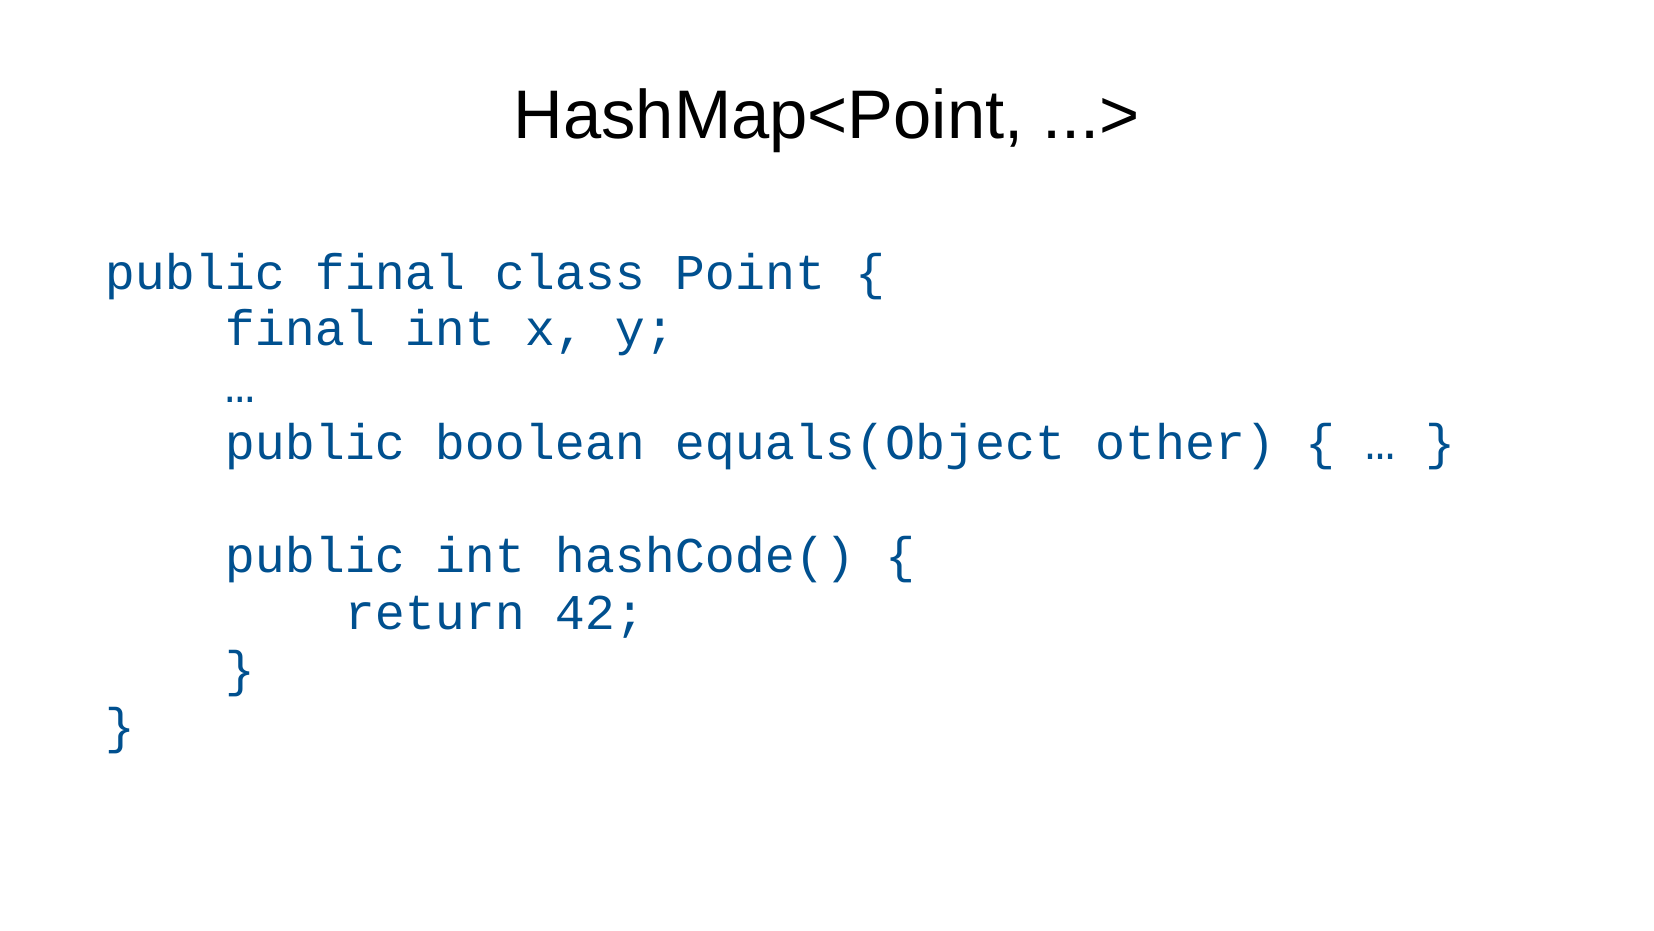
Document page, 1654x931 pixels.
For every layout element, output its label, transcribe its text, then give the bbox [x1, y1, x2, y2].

title HashMap<Point, ...> [82, 37, 1571, 193]
text_box public final class Point { final int x, y; … public boolean equals(Object other) { … } public int hashCode() { return 42; } } [90, 240, 1470, 706]
